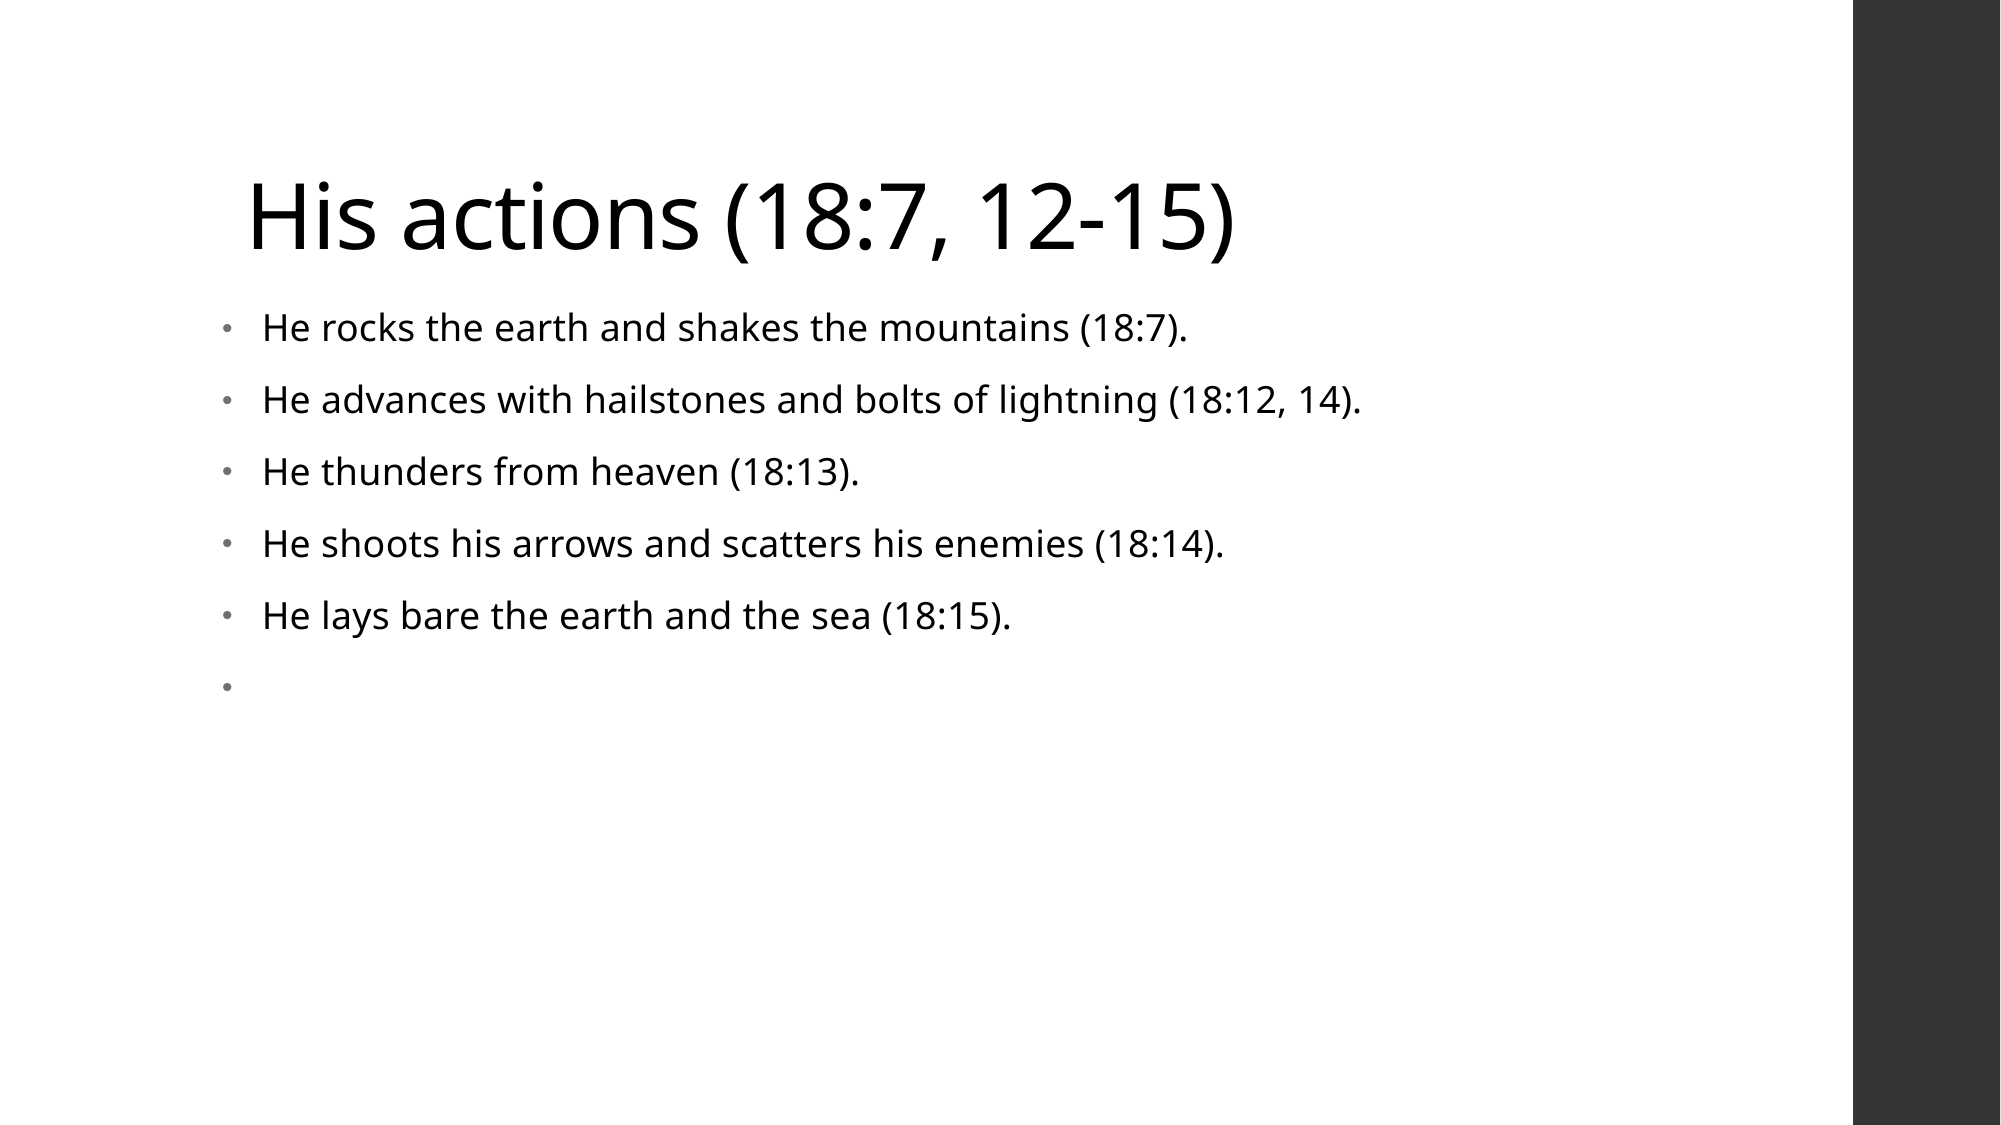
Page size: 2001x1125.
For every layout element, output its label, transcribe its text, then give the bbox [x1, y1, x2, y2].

list He rocks the earth and shakes the mountains (18:7). He advances with hailstones and bolts of lightning (18:12, 14). He thunders from heaven (18:13). He shoots his arrows and scatters his enemies (18:14). He lays bare the earth and the sea (18:15). [206, 299, 1617, 1014]
title His actions (18:7, 12-15) [206, 60, 1797, 278]
